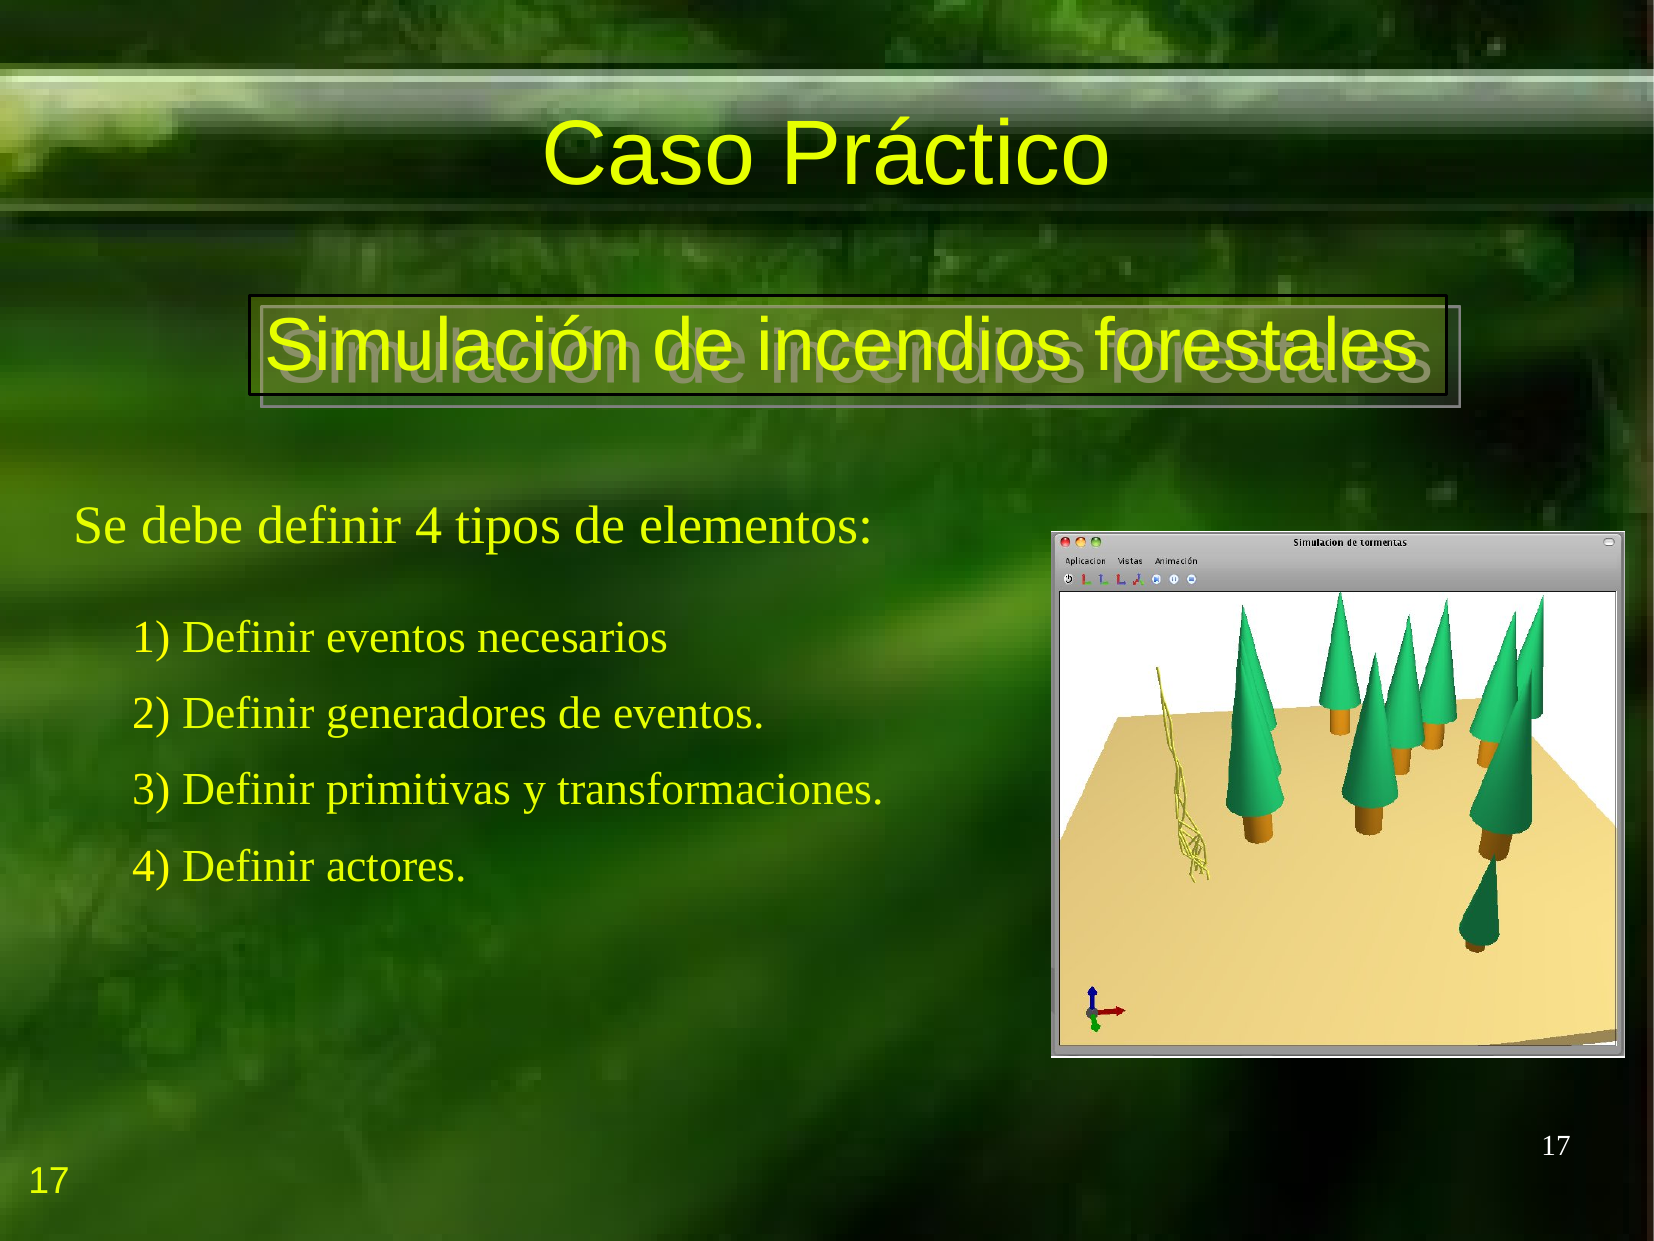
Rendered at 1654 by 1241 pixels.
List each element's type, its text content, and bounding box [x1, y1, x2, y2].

text_box Definir eventos necesarios Definir generadores de eventos. Definir primitivas y transformaciones. Definir actores. [118, 592, 1051, 886]
text_box <número> [13, 1151, 214, 1222]
text_box Simulación de incendios forestales [249, 295, 1447, 395]
text_box Se debe definir 4 tipos de elementos: [59, 472, 1093, 548]
picture [0, 0, 1654, 1241]
title Caso Práctico [82, 56, 1571, 250]
